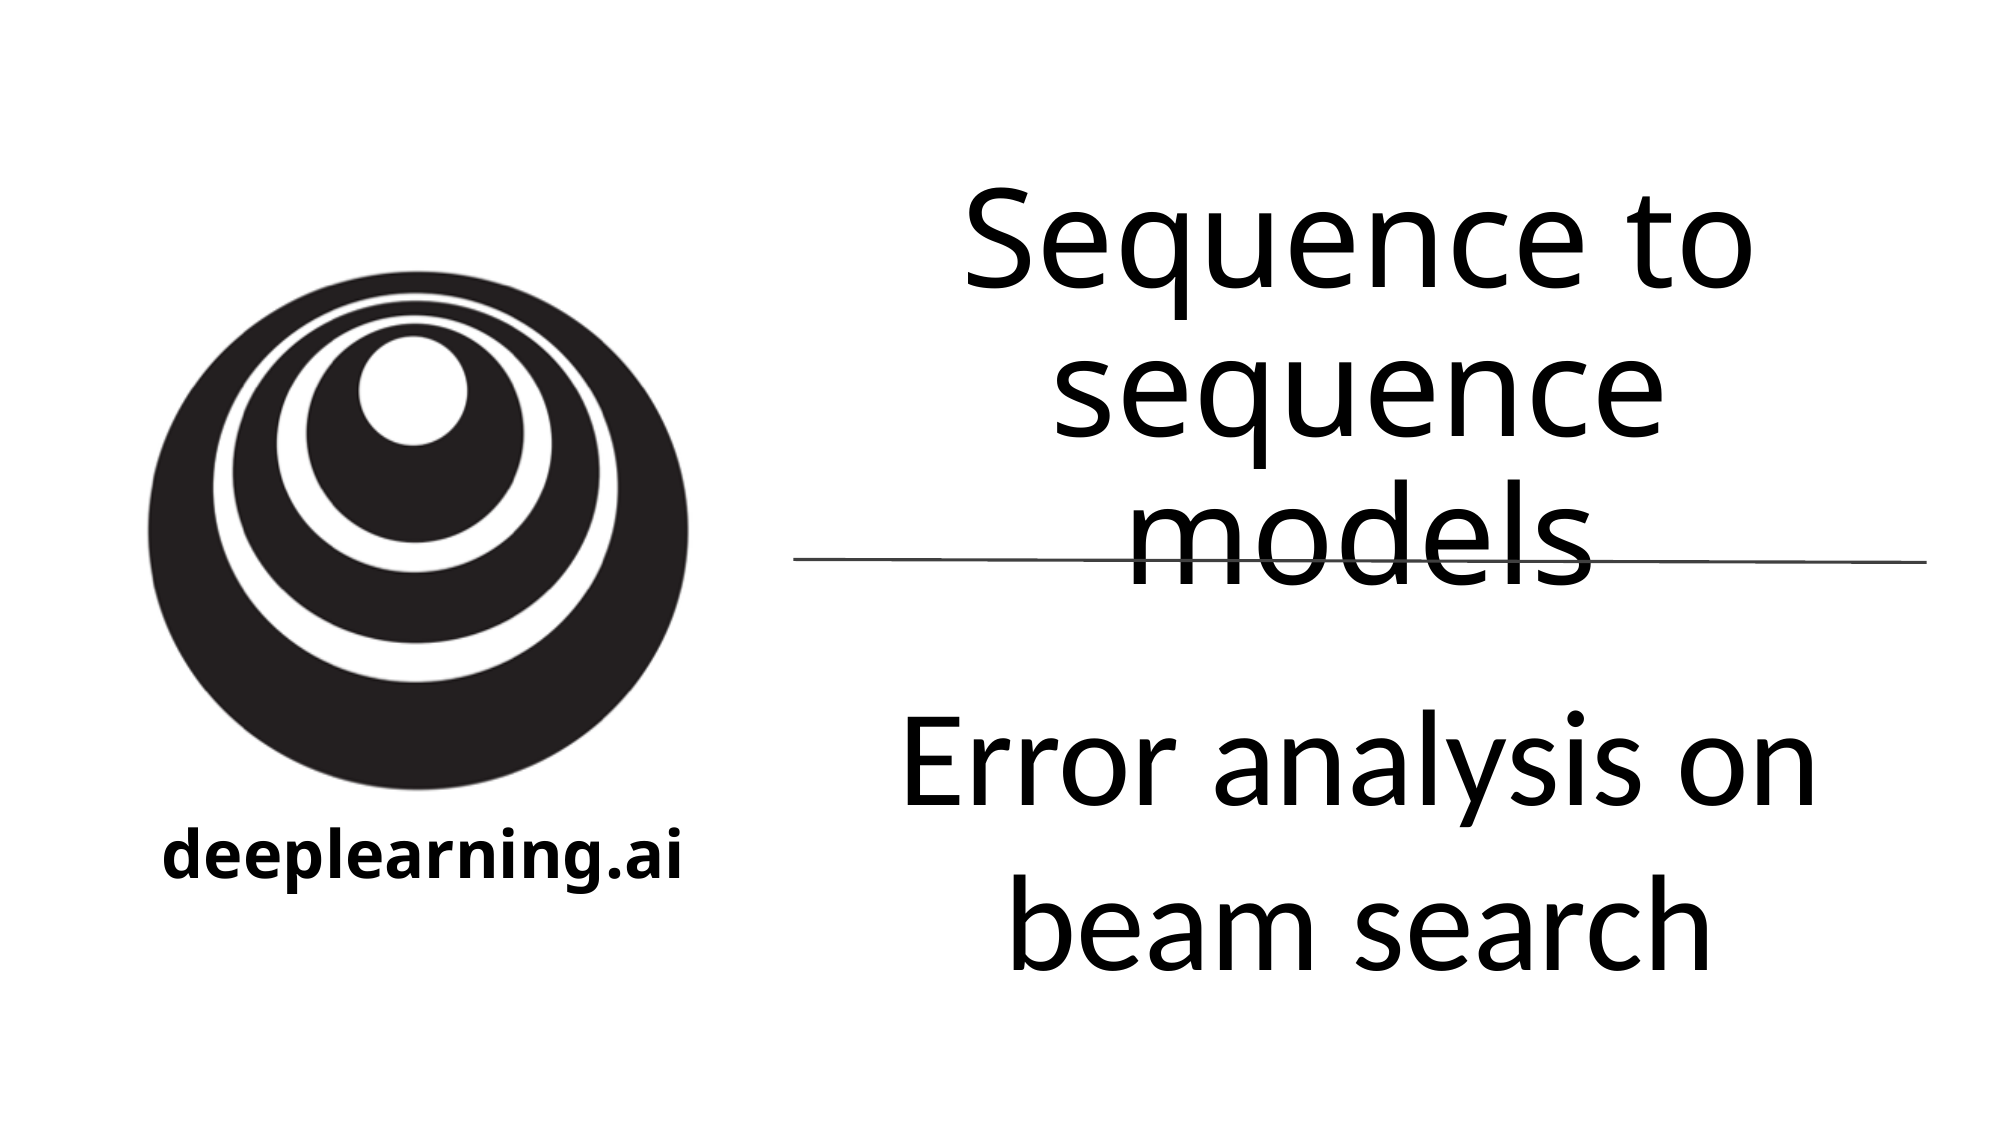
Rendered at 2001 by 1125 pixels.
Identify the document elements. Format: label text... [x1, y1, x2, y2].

text_box Error analysis on beam search [799, 660, 1921, 1009]
title Sequence to sequence models [848, 161, 1872, 462]
picture [108, 234, 739, 768]
text_box [179, 194, 669, 702]
text_box deeplearning.ai [56, 768, 790, 901]
